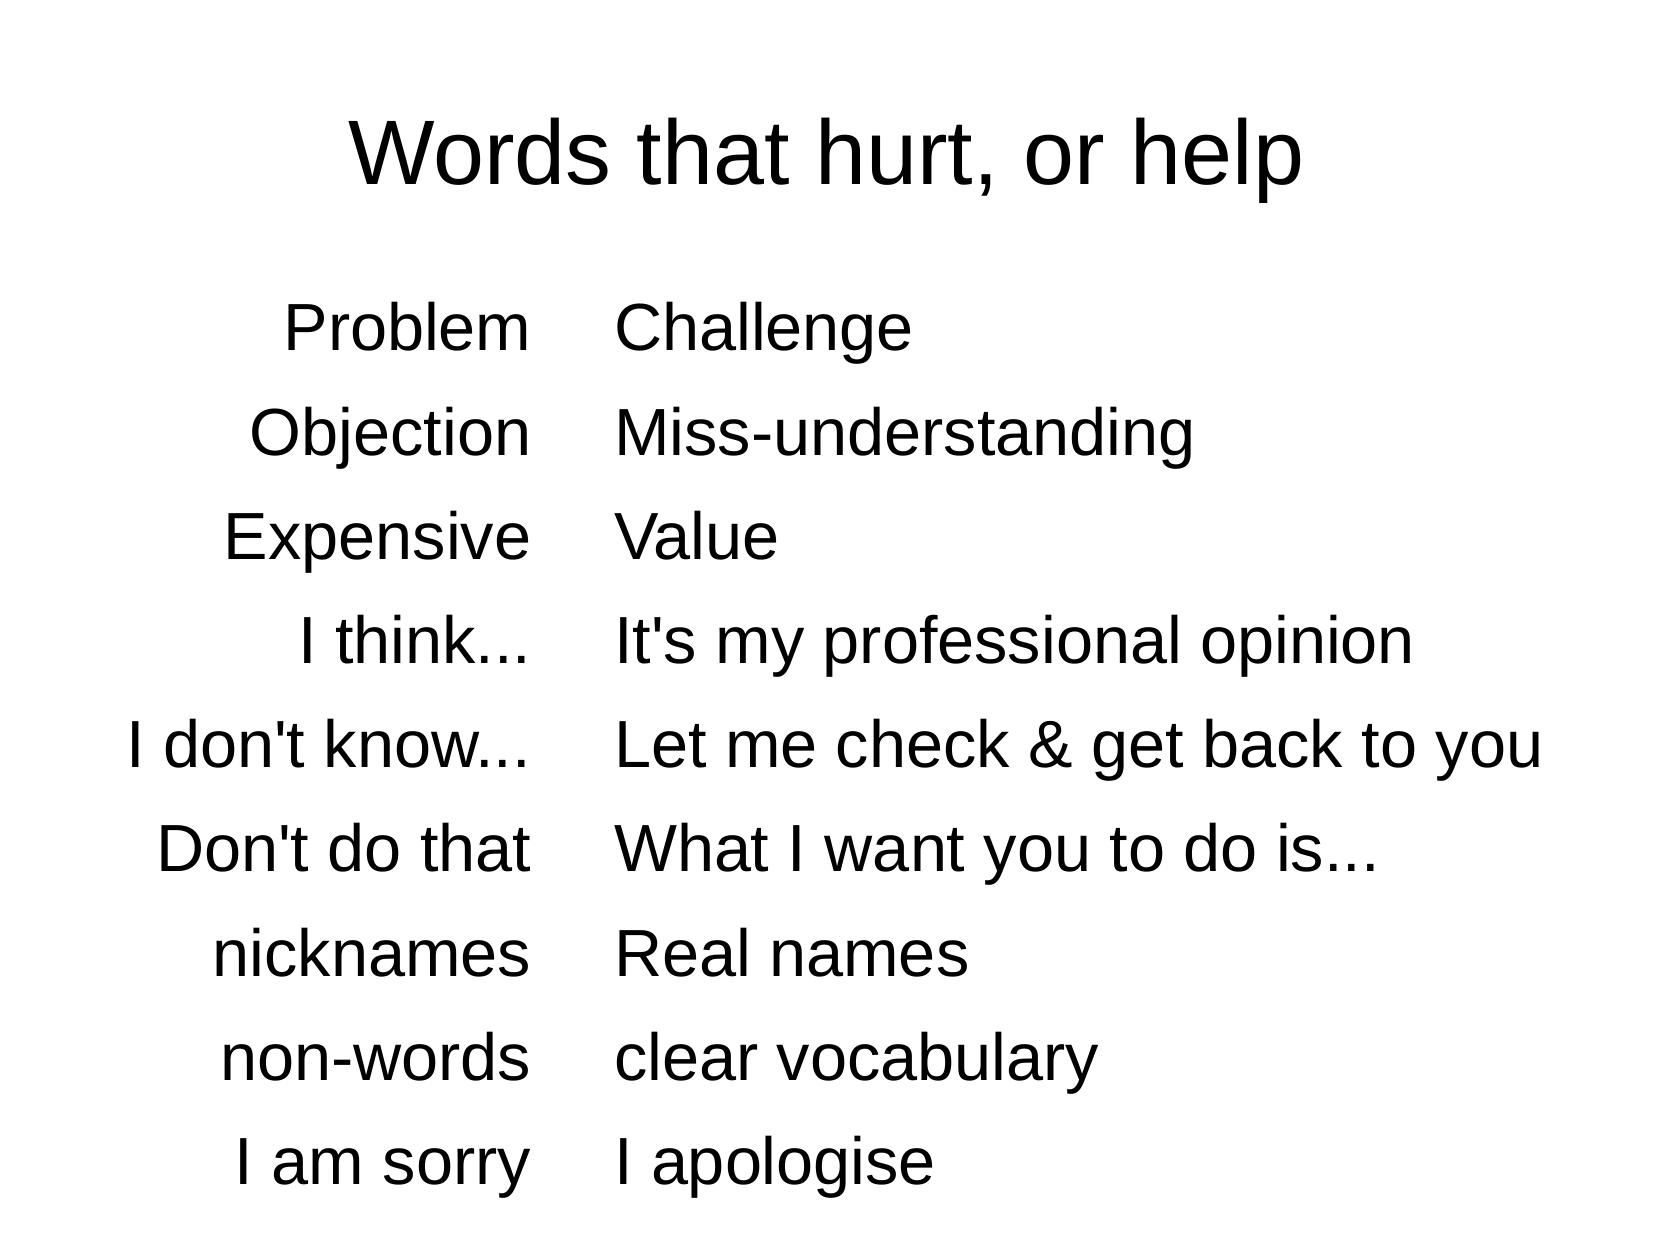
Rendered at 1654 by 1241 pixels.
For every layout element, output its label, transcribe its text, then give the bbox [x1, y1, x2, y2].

title Words that hurt, or help [82, 49, 1571, 257]
list Challenge Miss-understanding Value It's my professional opinion Let me check & get back to you What I want you to do is... Real names clear vocabulary I apologise [543, 290, 1572, 1241]
list Problem Objection Expensive I think... I don't know... Don't do that nicknames non-words I am sorry [23, 290, 532, 1197]
